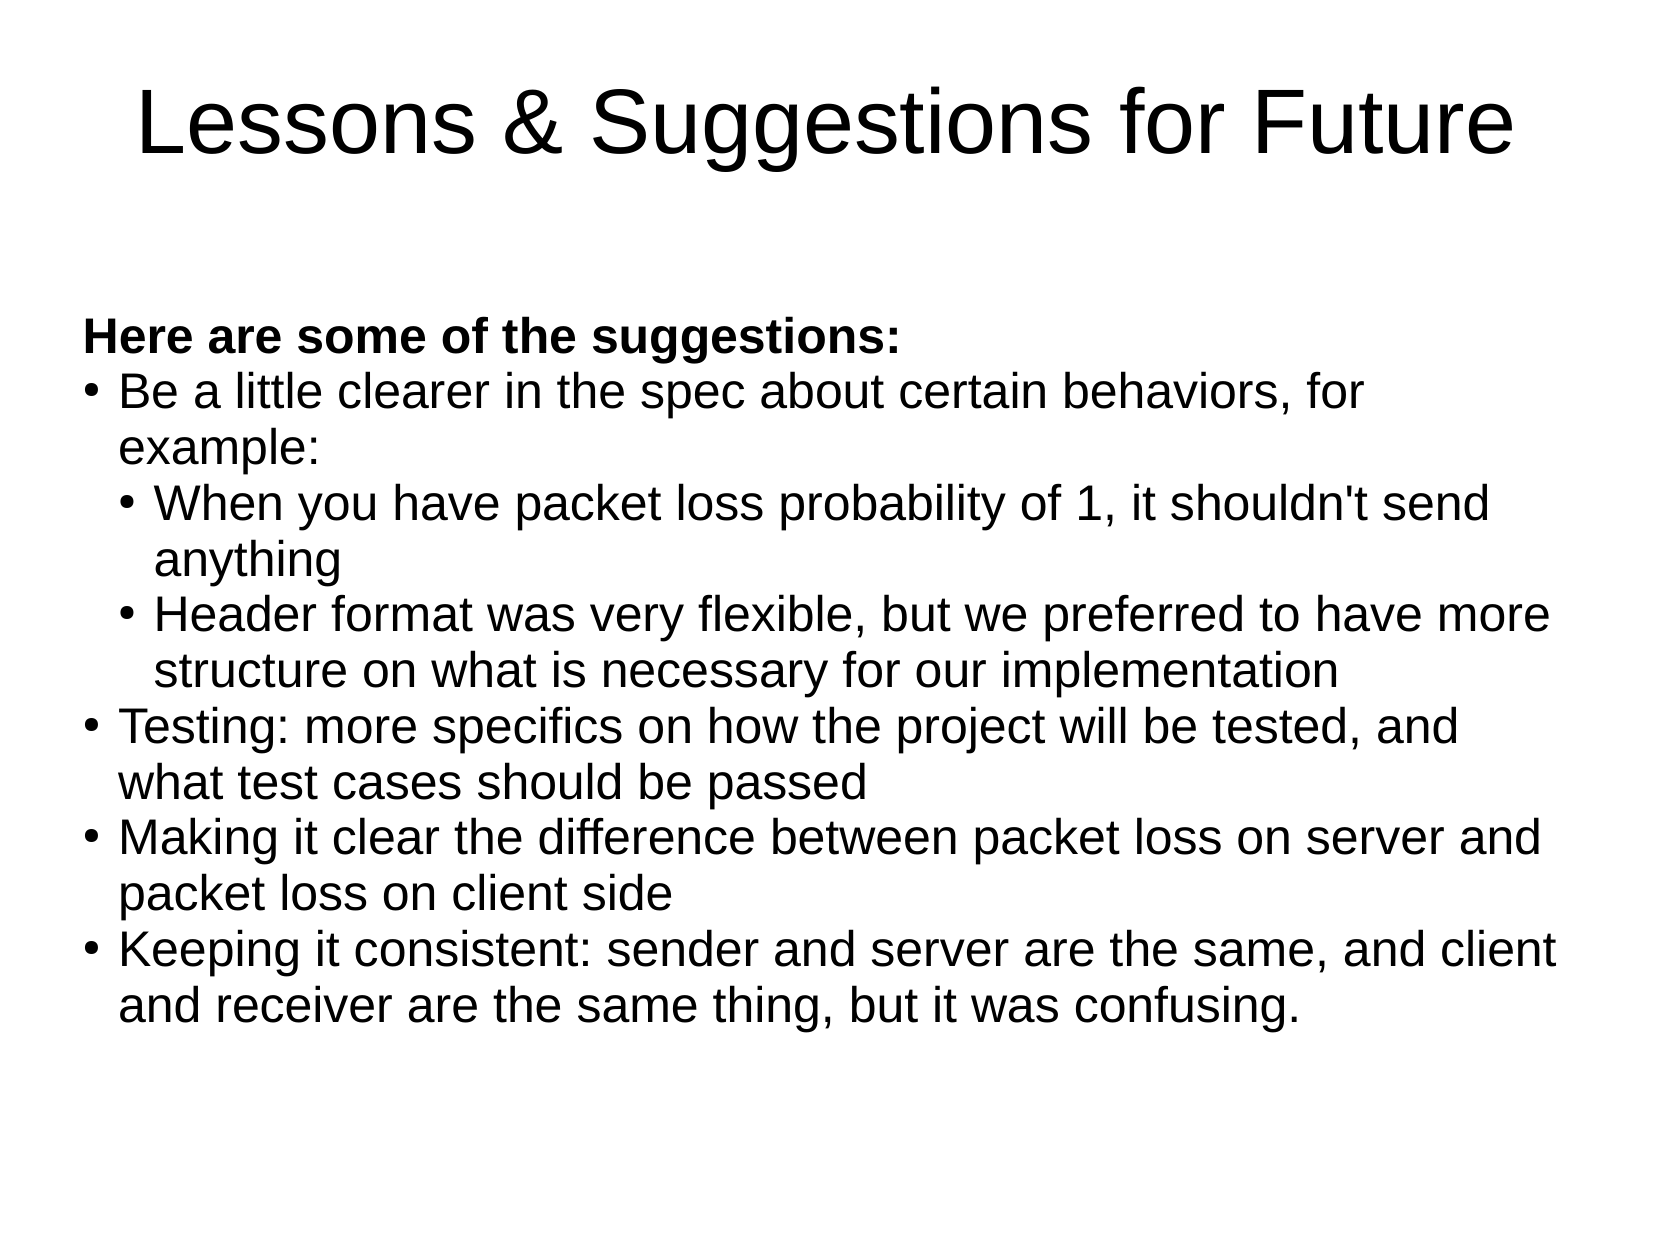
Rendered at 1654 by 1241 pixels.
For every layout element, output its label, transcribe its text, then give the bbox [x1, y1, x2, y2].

title Lessons & Suggestions for Future [82, 49, 1571, 196]
text_box Here are some of the suggestions: Be a little clearer in the spec about certain behaviors, for example: When you have packet loss probability of 1, it shouldn't send anything Header format was very flexible, but we preferred to have more structure on what is necessary for our implementation Testing: more specifics on how the project will be tested, and what test cases should be passed Making it clear the difference between packet loss on server and packet loss on client side Keeping it consistent: sender and server are the same, and client and receiver are the same thing, but it was confusing. [82, 304, 1571, 1037]
